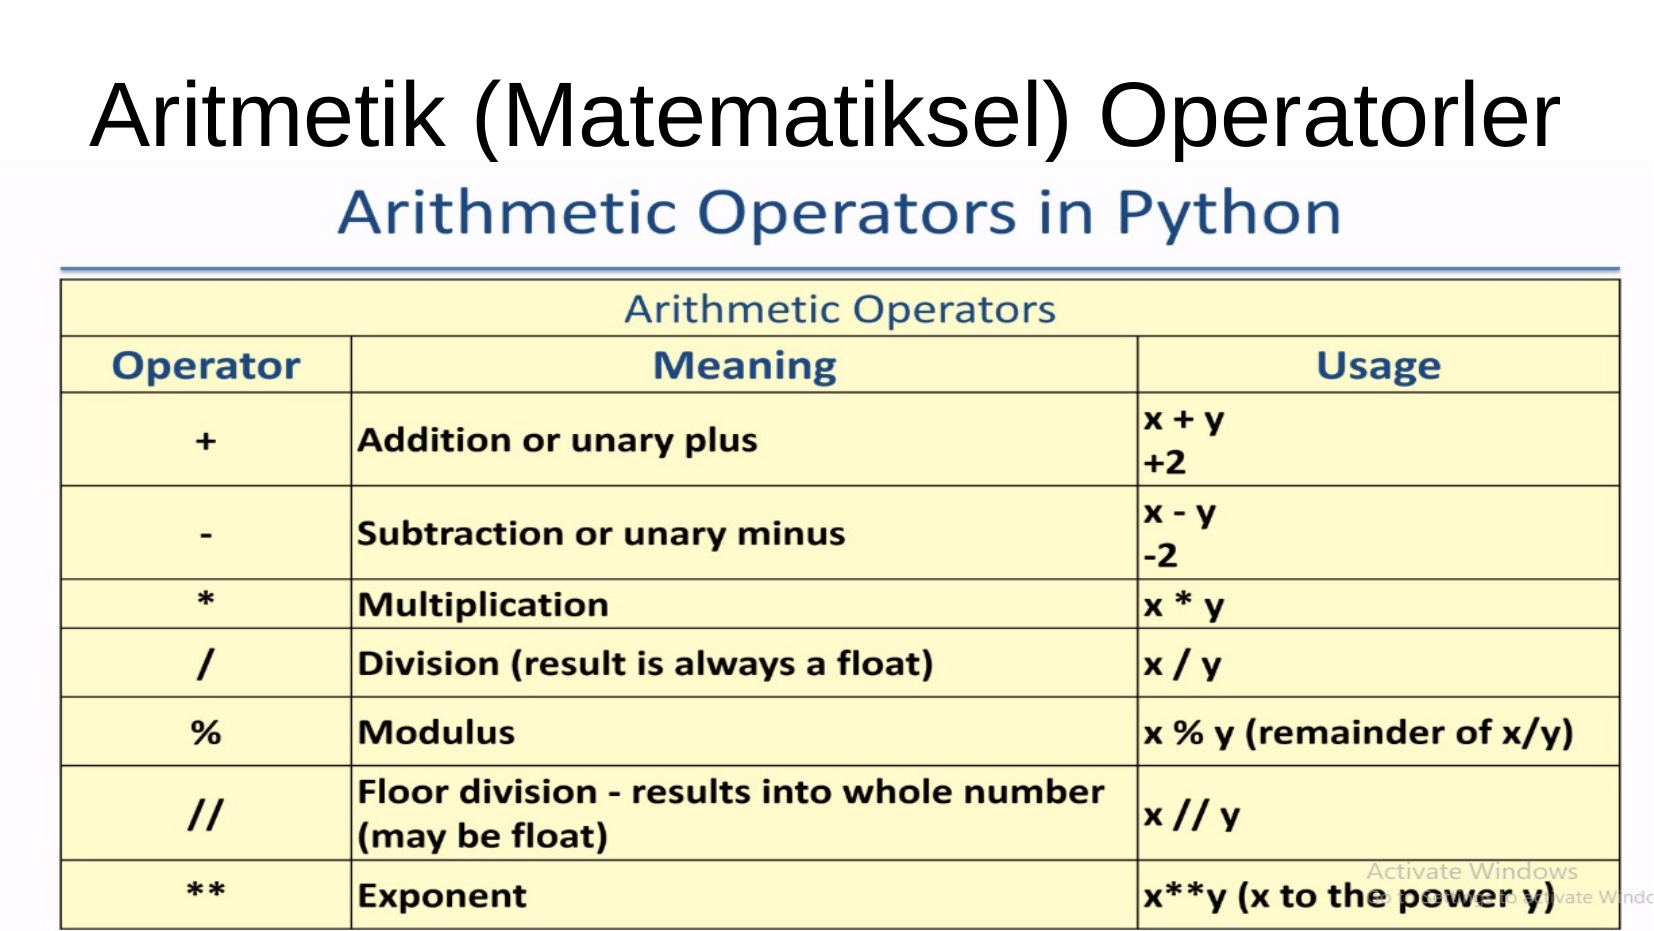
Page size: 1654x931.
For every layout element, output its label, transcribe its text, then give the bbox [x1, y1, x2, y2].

title Aritmetik (Matematiksel) Operatorler [82, 37, 1571, 162]
picture [0, 162, 1654, 931]
